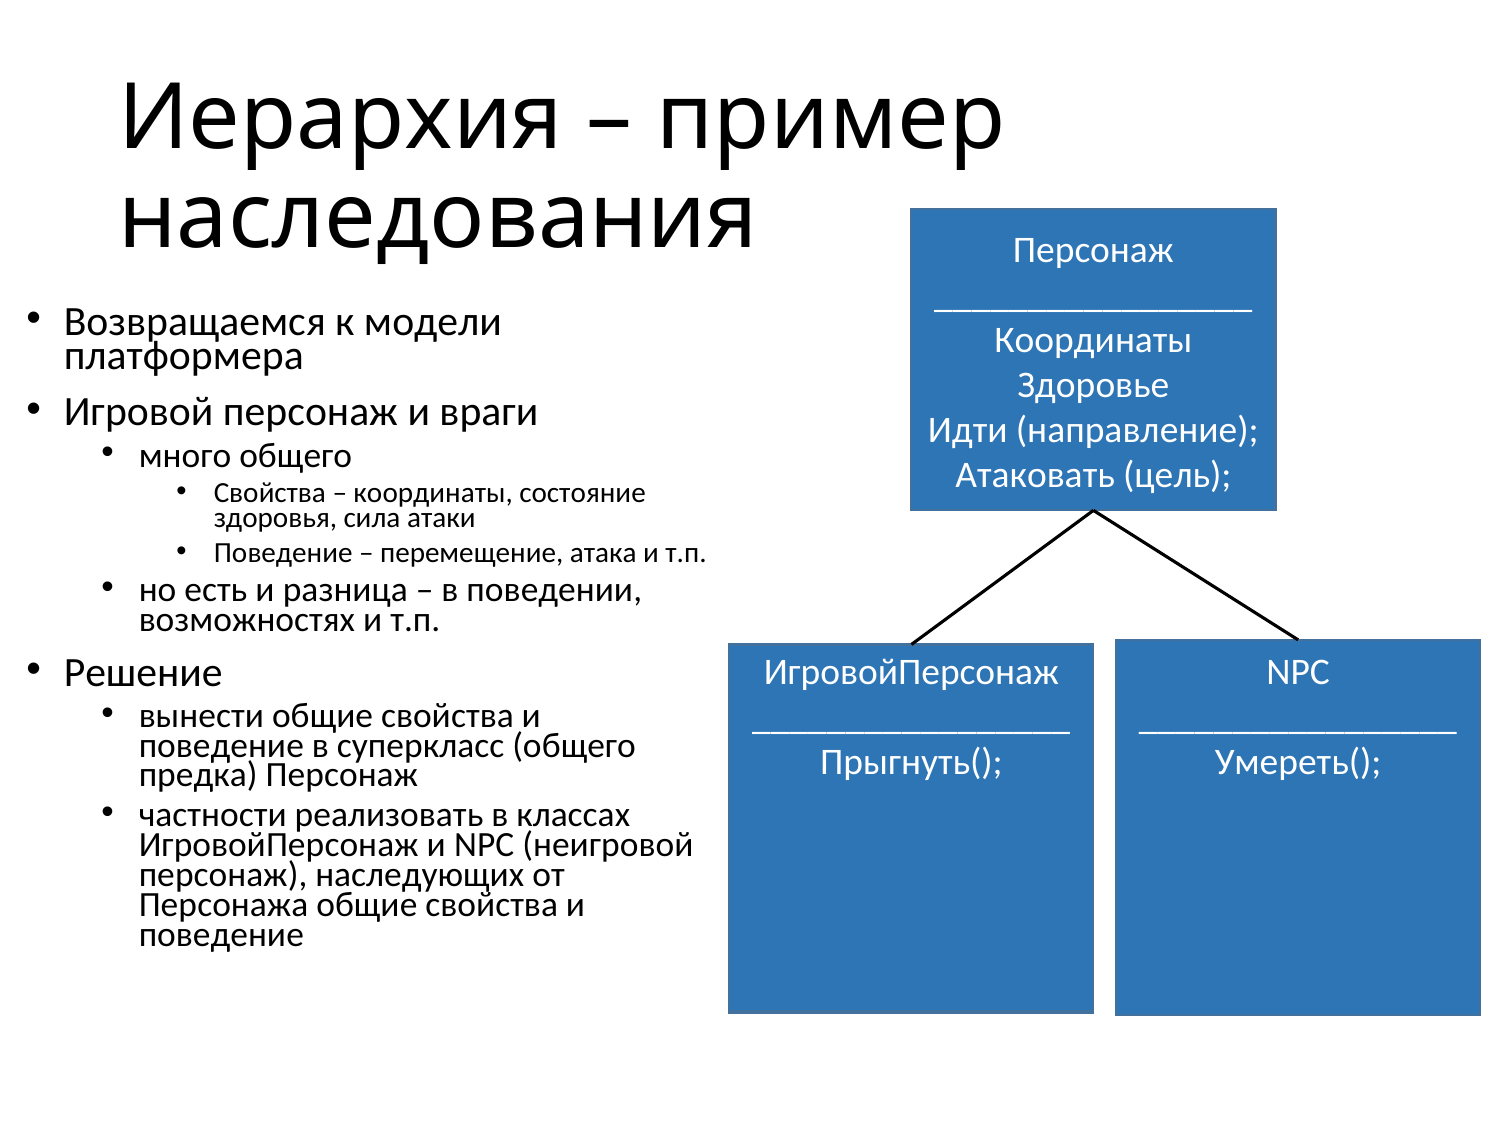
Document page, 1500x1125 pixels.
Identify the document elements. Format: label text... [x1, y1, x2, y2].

title Иерархия – пример наследования [103, 59, 1397, 278]
list Возвращаемся к модели платформера Игровой персонаж и враги много общего Свойства – координаты, состояние здоровья, сила атаки Поведение – перемещение, атака и т.п. но есть и разница – в поведении, возможностях и т.п. Решение вынести общие свойства и поведение в суперкласс (общего предка) Персонаж частности реализовать в классах ИгровойПерсонаж и NPC (неигровой персонаж), наследующих от Персонажа общие свойства и поведение [11, 299, 730, 1014]
text_box ИгровойПерсонаж _________________ Прыгнуть(); [729, 644, 1094, 1011]
text_box NPC _________________ Умереть(); [1116, 639, 1481, 1016]
text_box Персонаж _________________ Координаты Здоровье Идти (направление); Атаковать (цель); [911, 208, 1276, 511]
